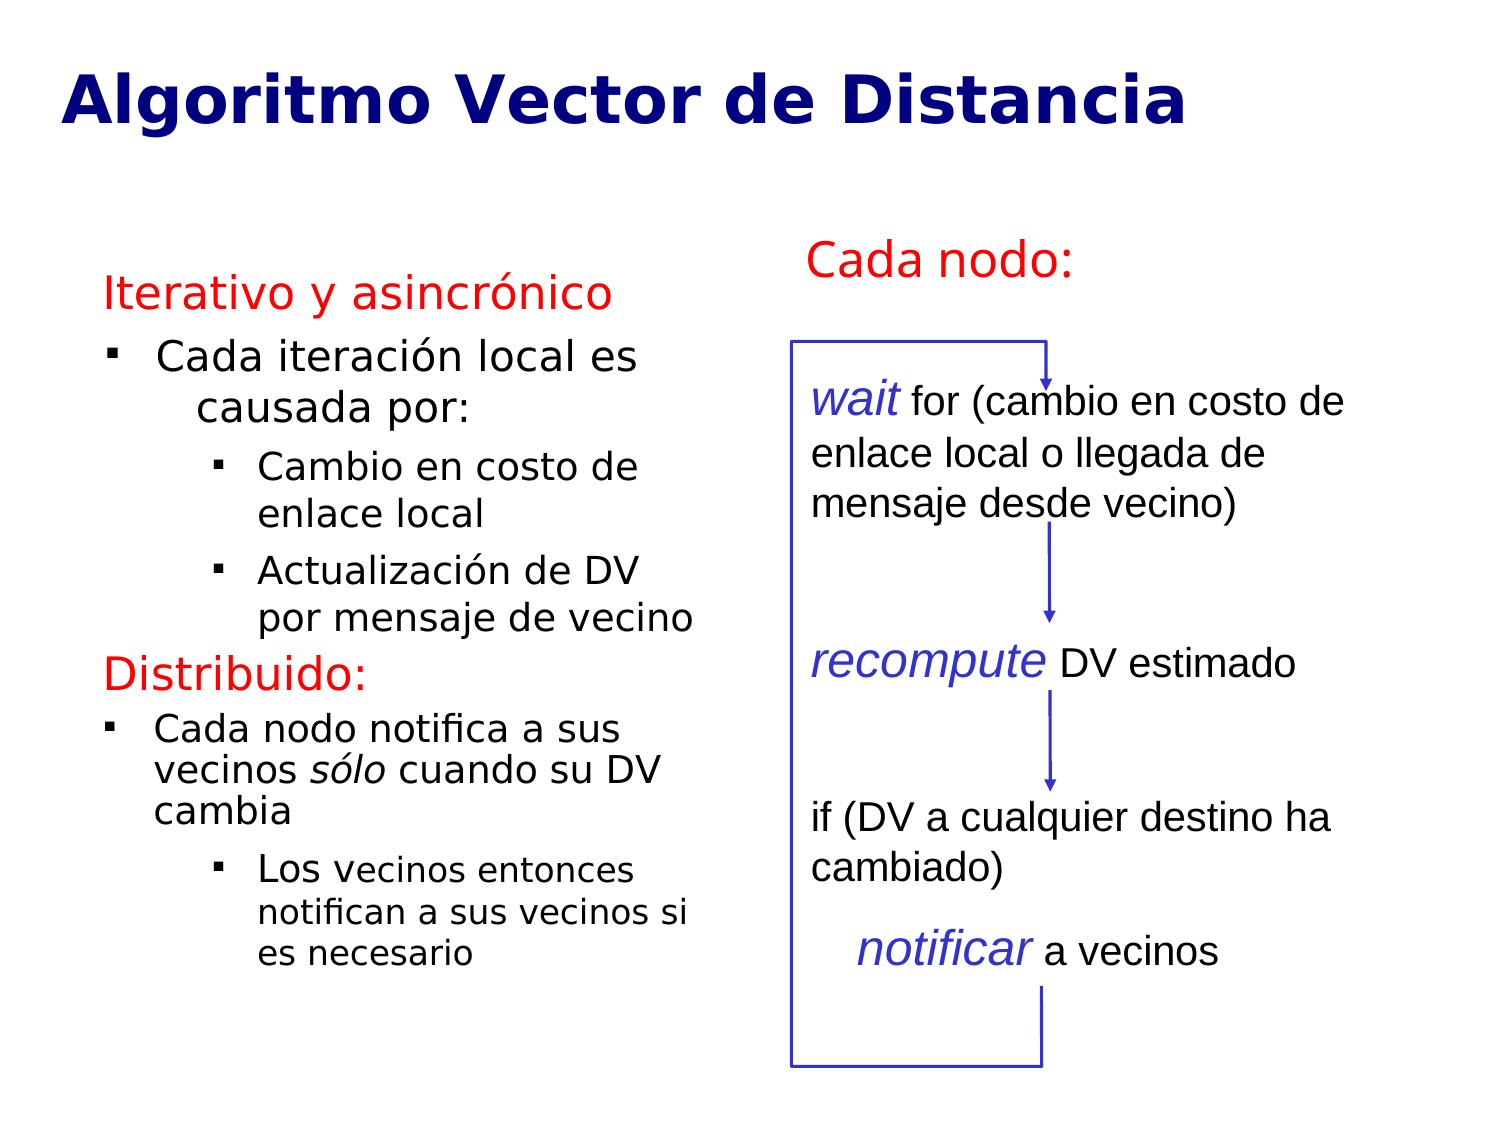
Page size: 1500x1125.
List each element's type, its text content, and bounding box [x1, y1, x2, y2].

text_box wait for (cambio en costo de enlace local o llegada de mensaje desde vecino) recompute DV estimado if (DV a cualquier destino ha cambiado) notificar a vecinos [796, 272, 1375, 1060]
text_box Cada nodo: [790, 226, 1089, 296]
list Iterativo y asincrónico Cada iteración local es causada por: Cambio en costo de enlace local Actualización de DV por mensaje de vecino Distribuido: Cada nodo notifica a sus vecinos sólo cuando su DV cambia Los vecinos entonces notifican a sus vecinos si es necesario [87, 262, 710, 1026]
title Algoritmo Vector de Distancia [46, 1, 1500, 204]
